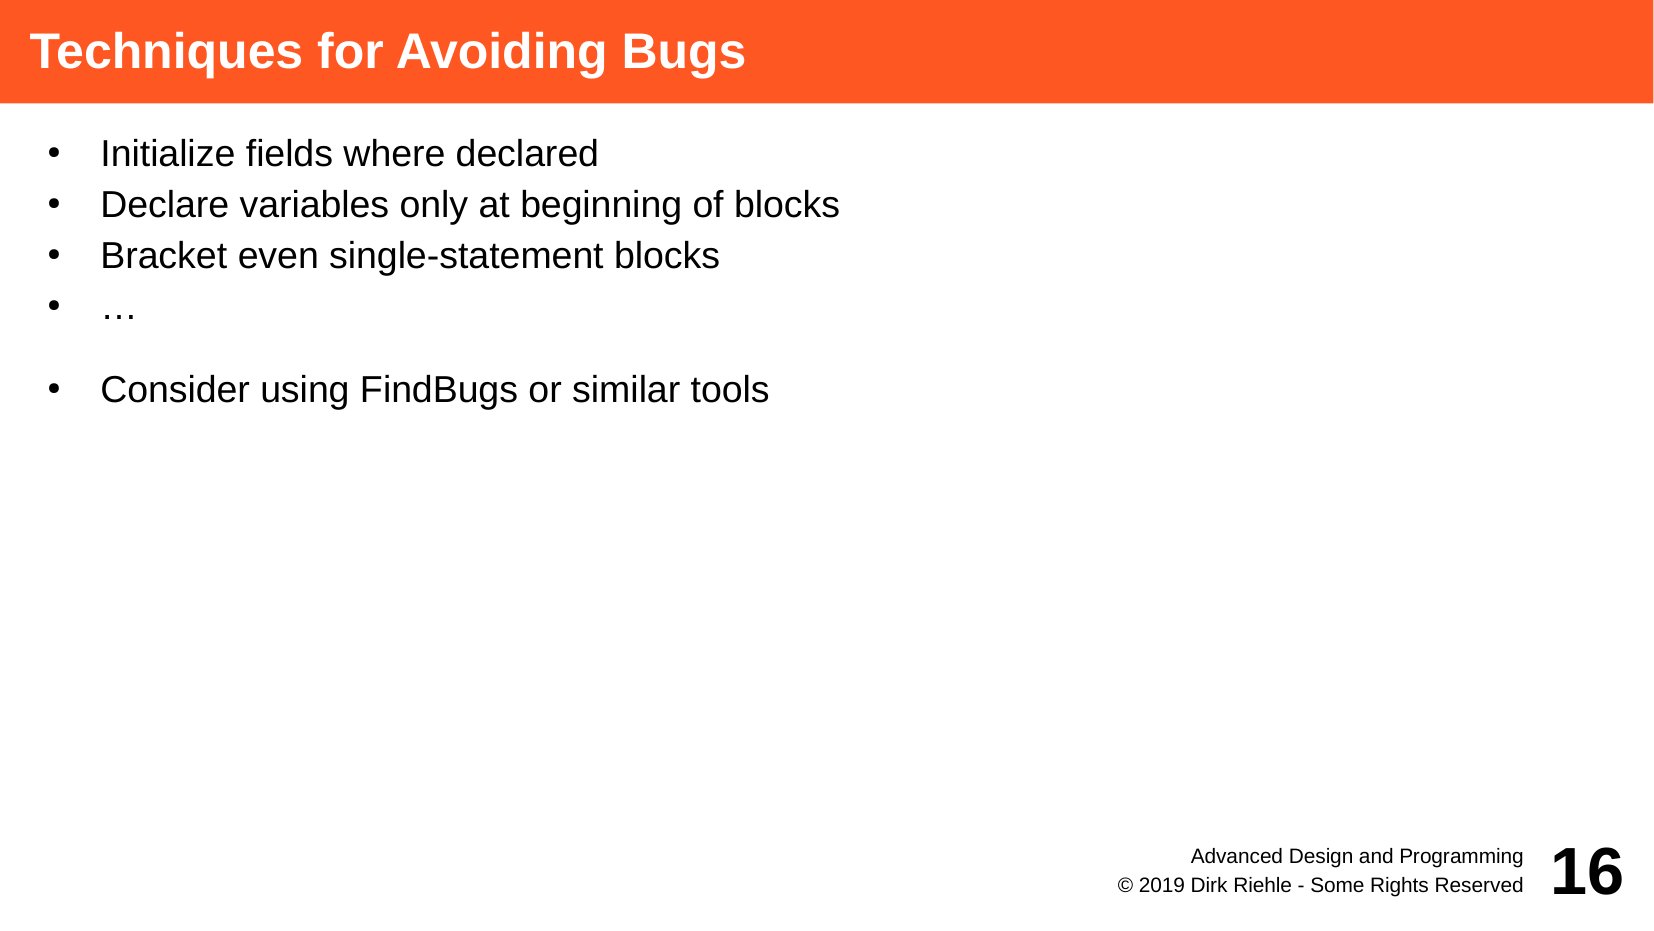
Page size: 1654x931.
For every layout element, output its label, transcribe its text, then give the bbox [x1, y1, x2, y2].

title Techniques for Avoiding Bugs [0, 0, 1654, 104]
list Initialize fields where declared Declare variables only at beginning of blocks Bracket even single-statement blocks … Consider using FindBugs or similar tools [29, 132, 1625, 813]
